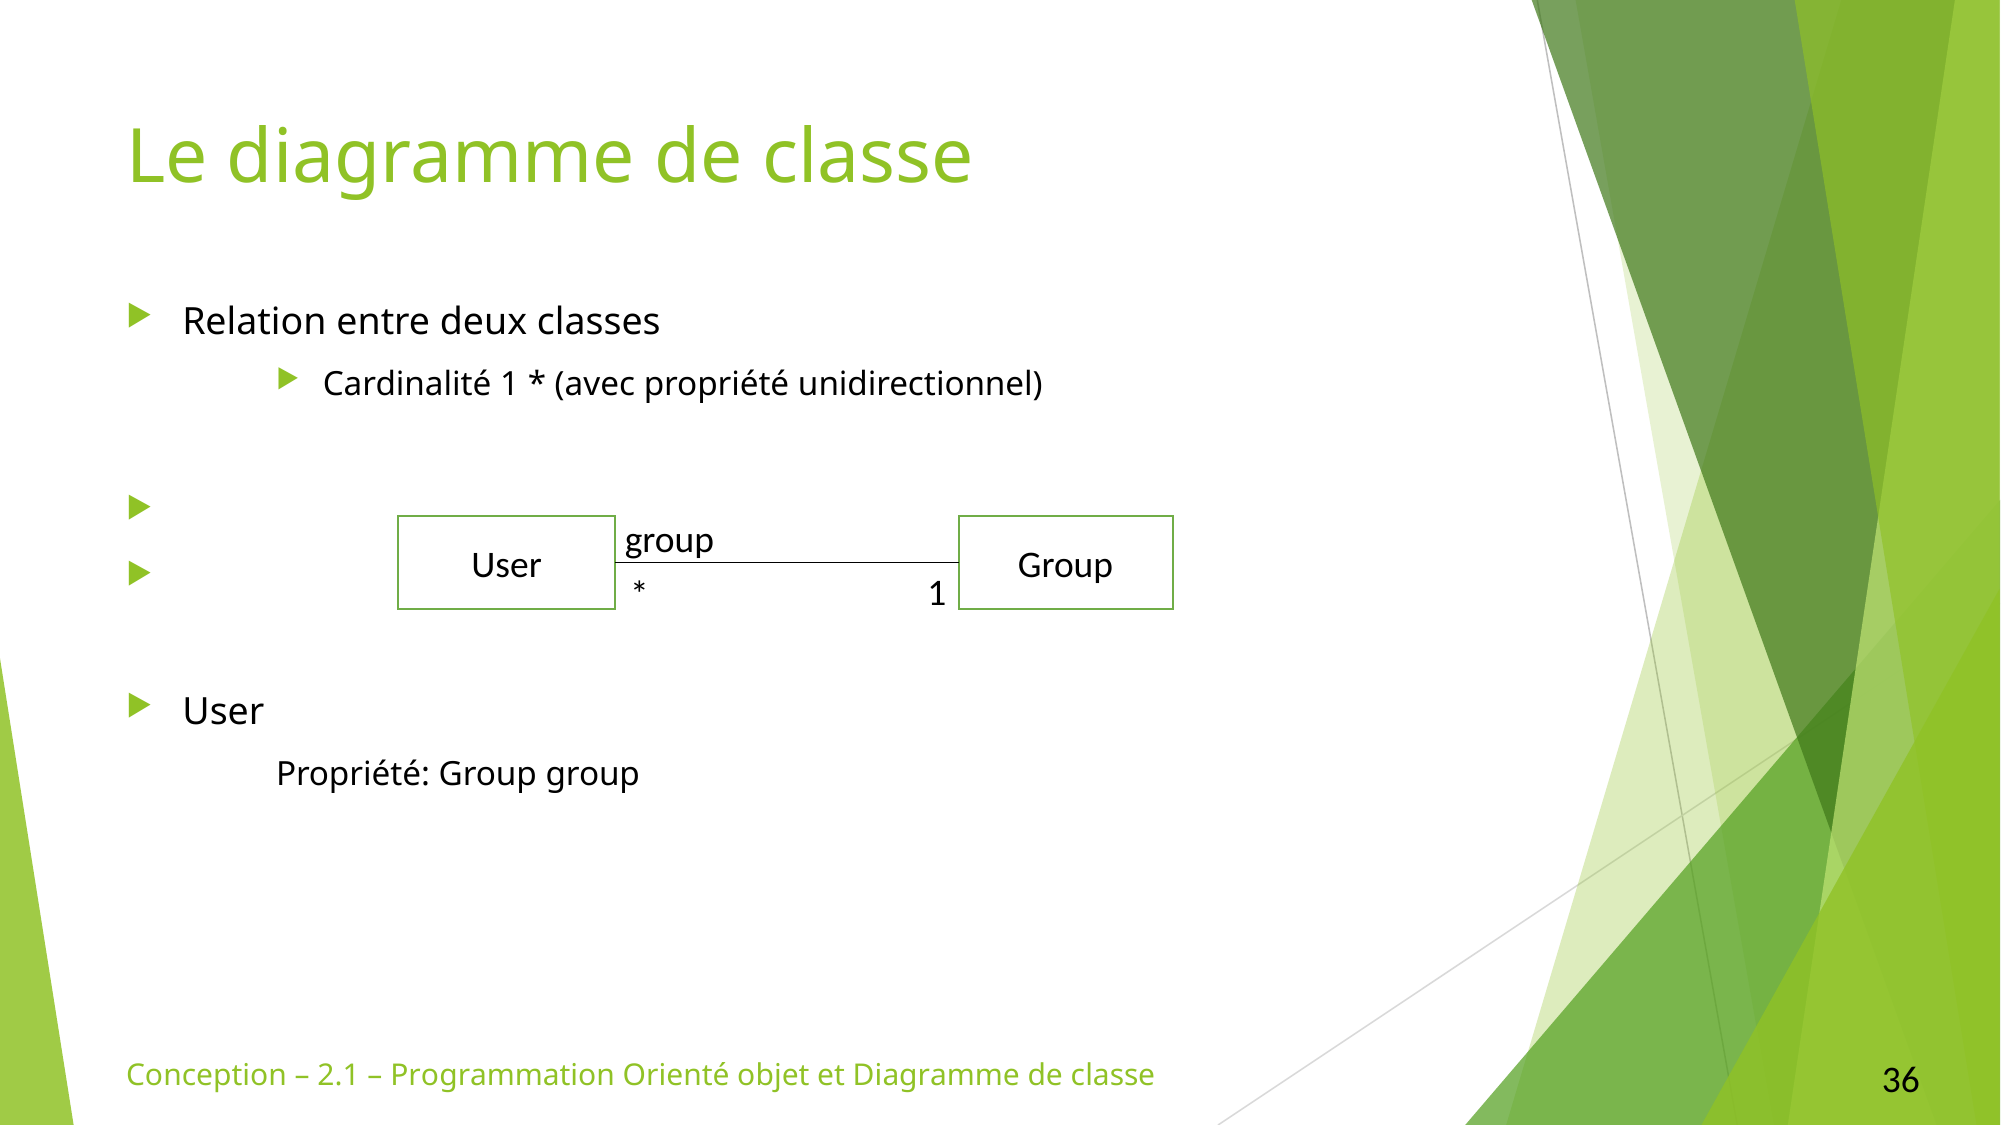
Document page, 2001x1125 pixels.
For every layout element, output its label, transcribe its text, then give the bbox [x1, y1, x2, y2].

title Le diagramme de classe [111, 99, 1522, 289]
text_box 1 [912, 560, 992, 622]
text_box * [615, 569, 695, 624]
text_box User [398, 516, 615, 609]
text_box 35 [1866, 1047, 1979, 1108]
text_box Conception – 2.1 – Programmation Orienté objet et Diagramme de classe [111, 1047, 1210, 1109]
list Relation entre deux classes Cardinalité 1 * (avec propriété unidirectionnel) User Propriété: Group group [111, 289, 1522, 992]
text_box Group [959, 516, 1173, 609]
text_box group [609, 507, 756, 569]
